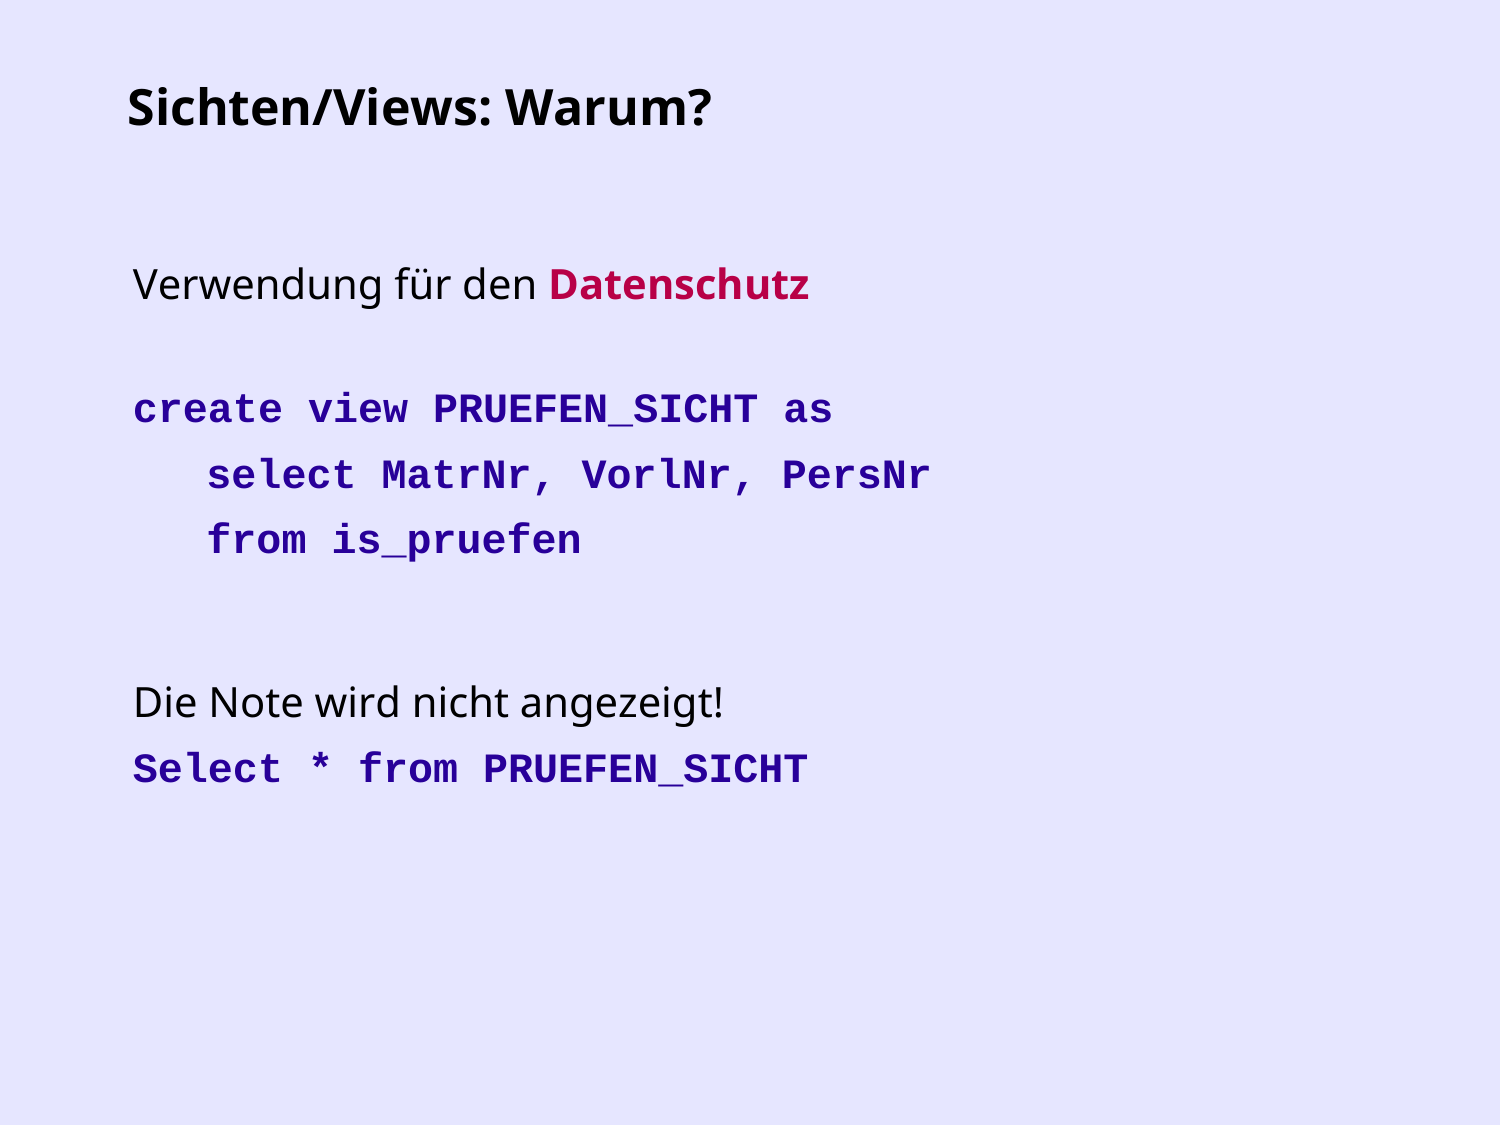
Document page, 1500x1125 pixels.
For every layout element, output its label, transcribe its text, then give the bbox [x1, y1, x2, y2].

title Sichten/Views: Warum? [112, 27, 1388, 148]
text_box Verwendung für den Datenschutz create view PRUEFEN_SICHT as select MatrNr, VorlNr, PersNr from is_pruefen Die Note wird nicht angezeigt! Select * from PRUEFEN_SICHT [118, 171, 1270, 869]
